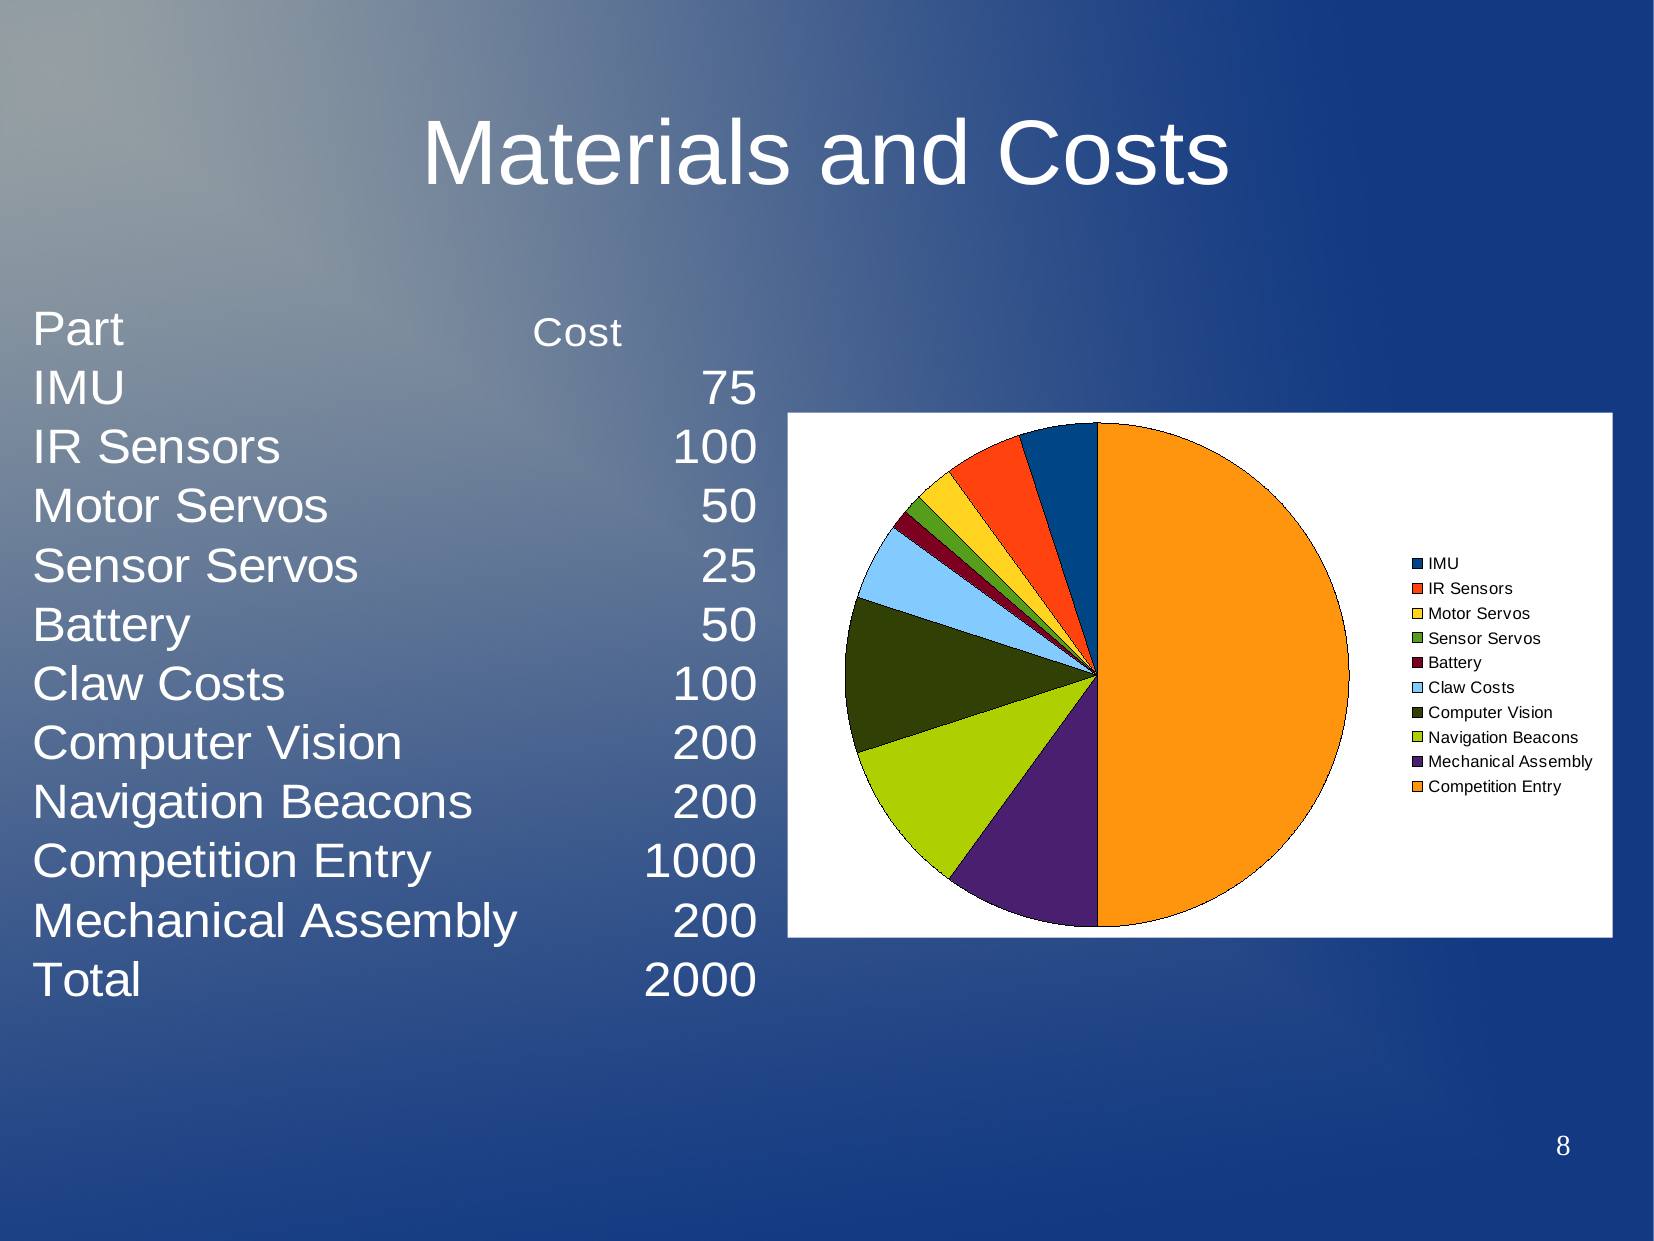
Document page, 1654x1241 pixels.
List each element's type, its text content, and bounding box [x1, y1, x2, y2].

title Materials and Costs [82, 49, 1571, 257]
chart [29, 298, 1613, 1088]
picture [0, 0, 1654, 1241]
